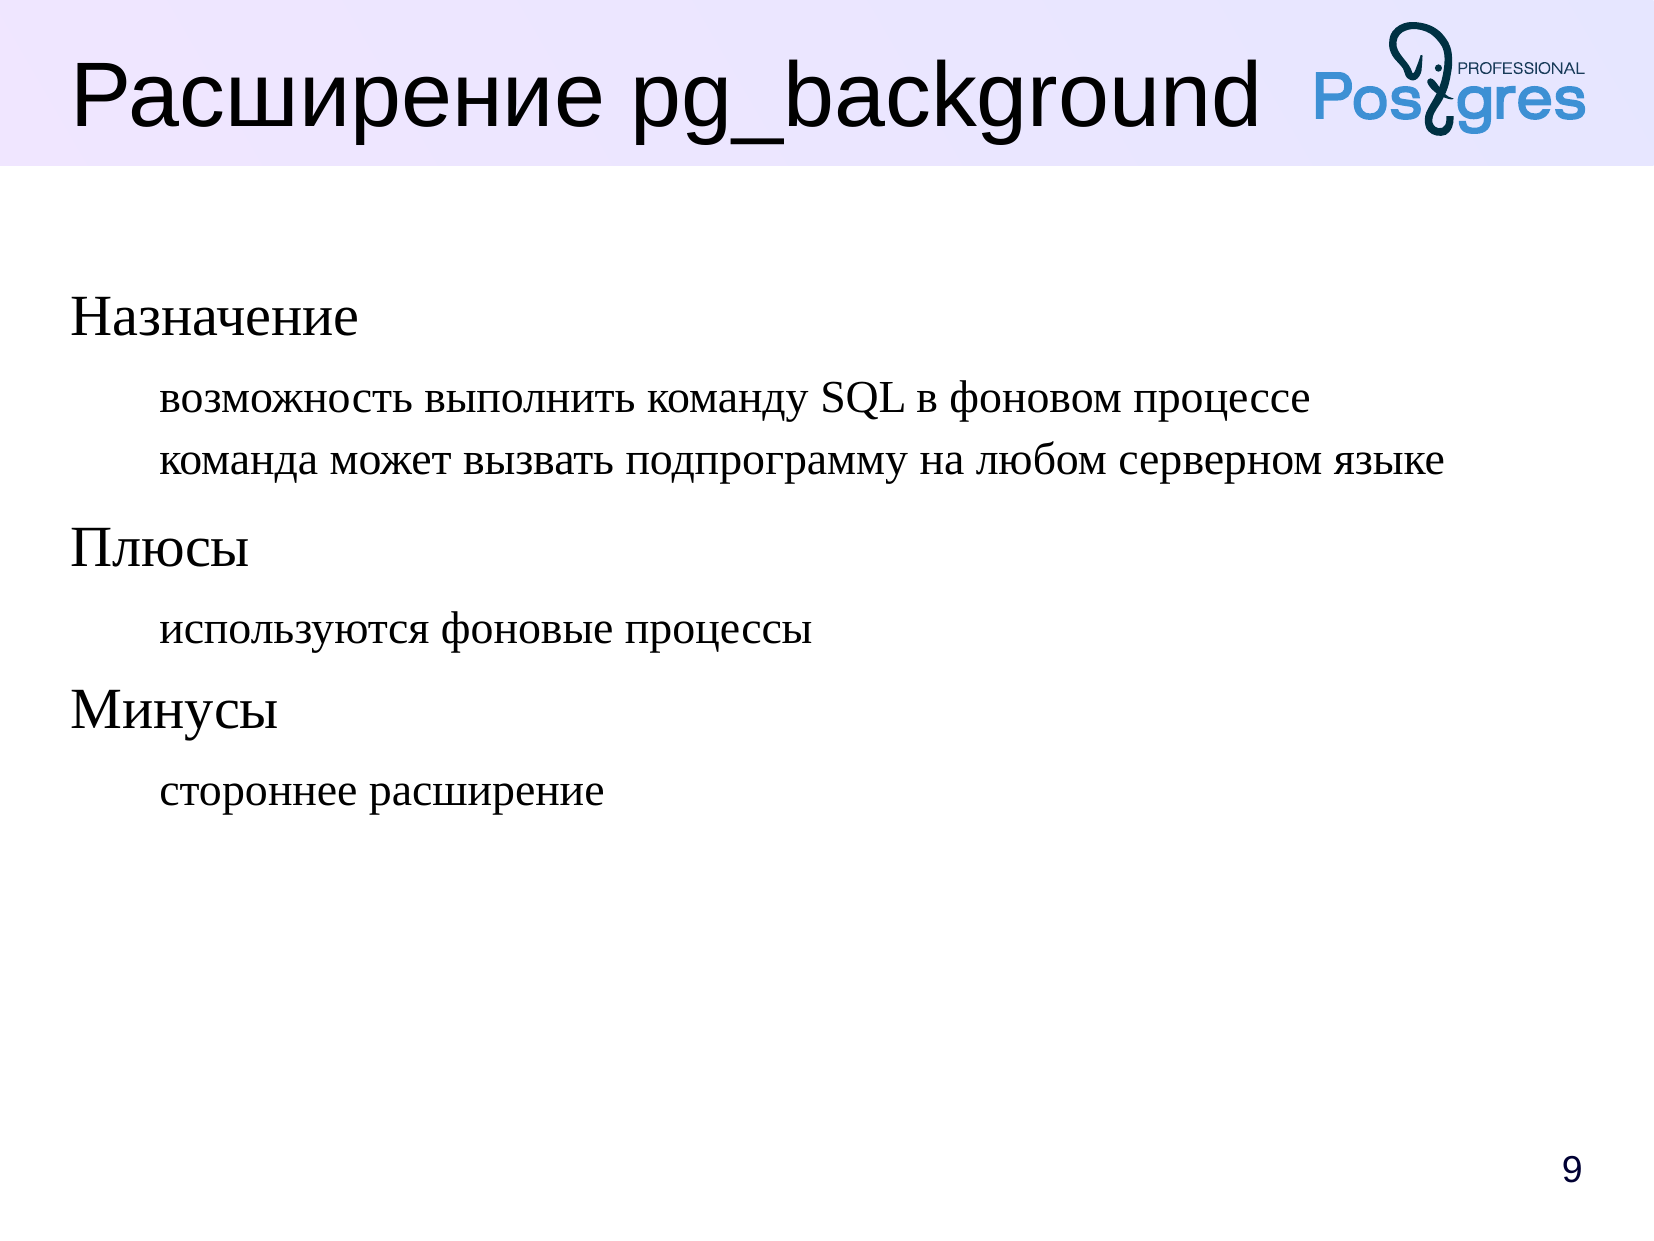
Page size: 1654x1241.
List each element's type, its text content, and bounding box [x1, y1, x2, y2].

list Назначение возможность выполнить команду SQL в фоновом процессе команда может вызвать подпрограмму на любом серверном языке Плюсы используются фоновые процессы Минусы стороннее расширение [70, 283, 1583, 1141]
title Расширение pg_background [70, 43, 1276, 151]
